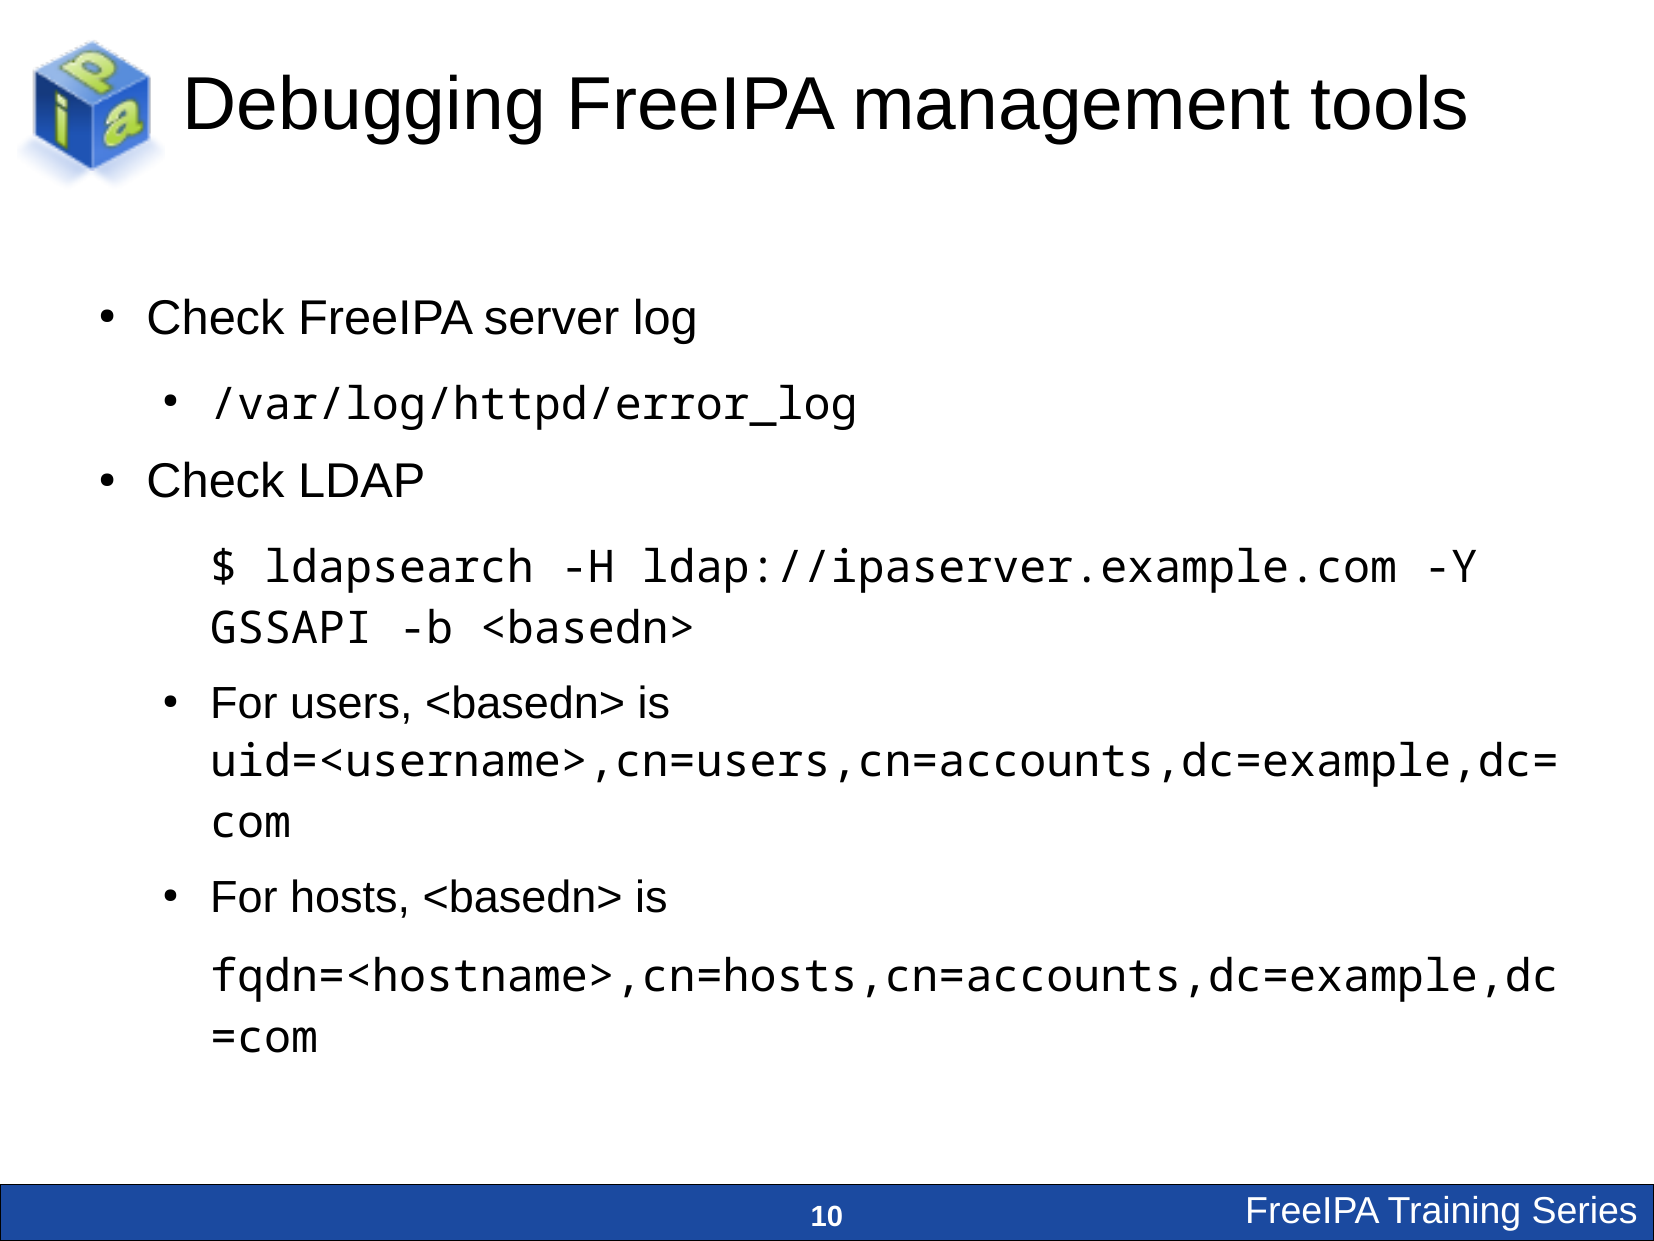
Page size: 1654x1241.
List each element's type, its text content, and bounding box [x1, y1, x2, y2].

list Check FreeIPA server log /var/log/httpd/error_log Check LDAP $ ldapsearch -H ldap://ipaserver.example.com -Y GSSAPI -b <basedn> For users, <basedn> is uid=<username>,cn=users,cn=accounts,dc=example,dc=com For hosts, <basedn> is fqdn=<hostname>,cn=hosts,cn=accounts,dc=example,dc=com [82, 290, 1571, 1074]
title Debugging FreeIPA management tools [182, 31, 1579, 177]
picture [17, 34, 165, 193]
